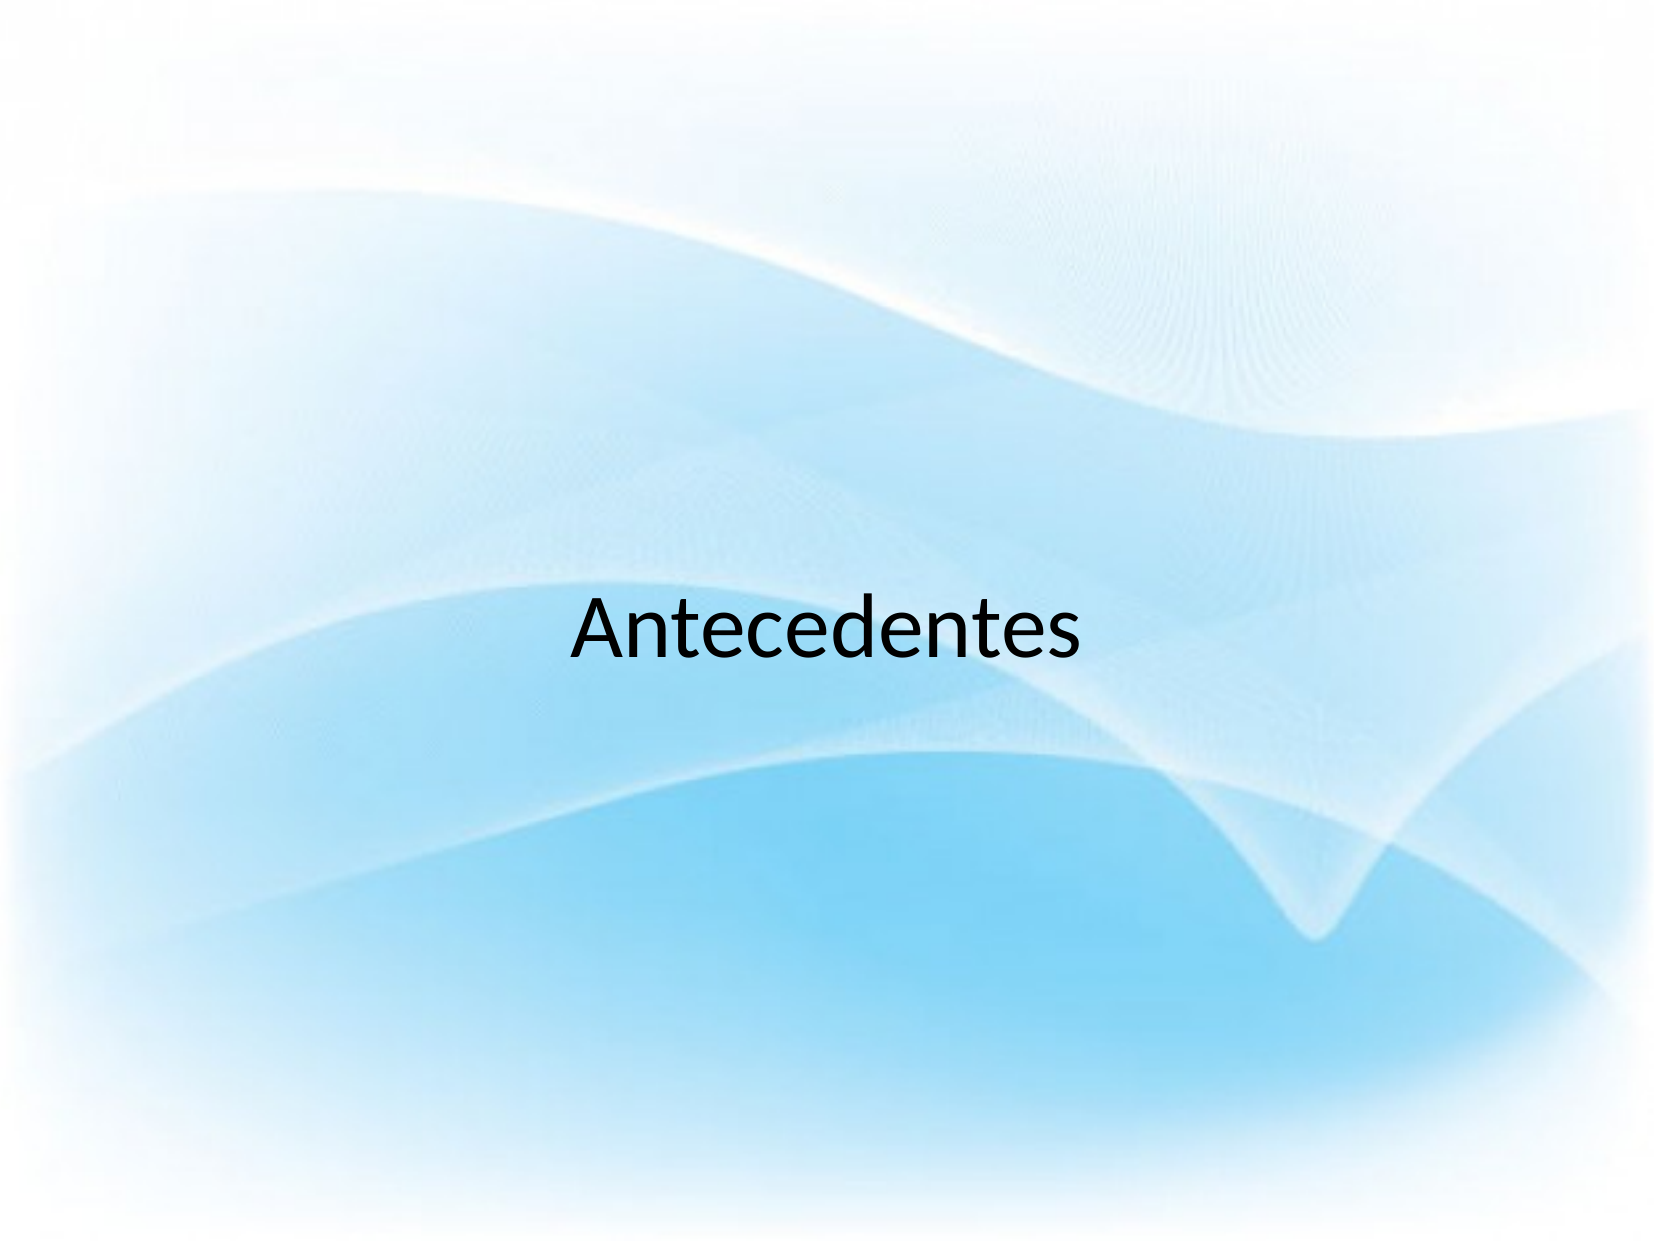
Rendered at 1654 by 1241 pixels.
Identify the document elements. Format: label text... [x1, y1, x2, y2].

title Antecedentes [82, 517, 1571, 725]
picture [0, 0, 1654, 1241]
